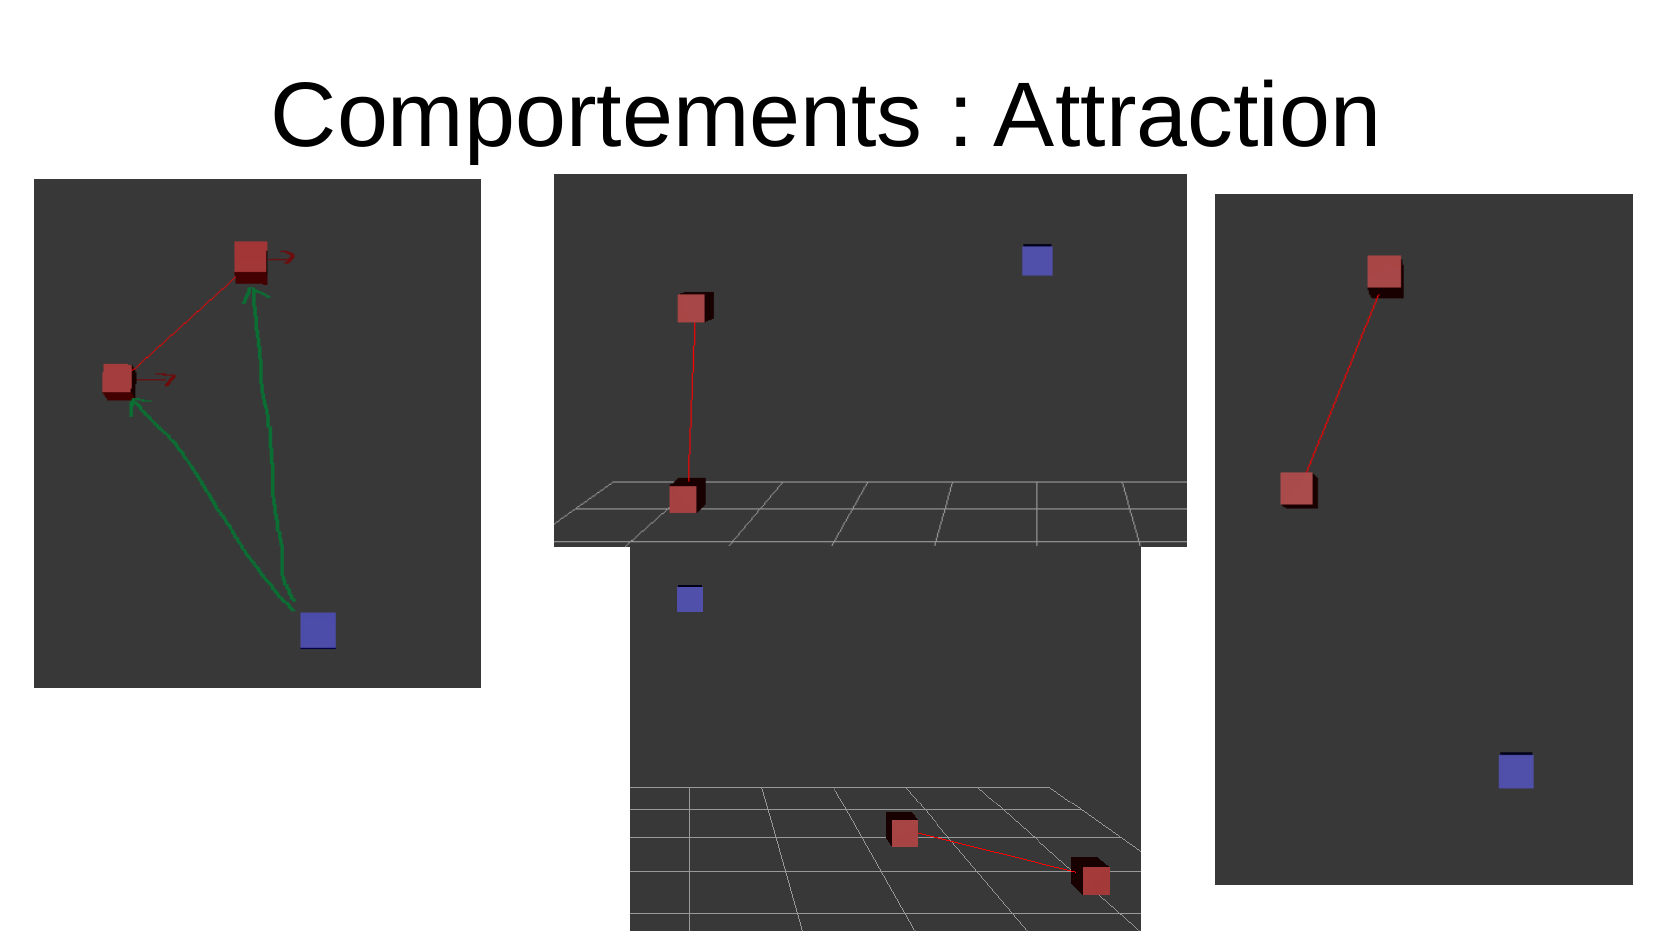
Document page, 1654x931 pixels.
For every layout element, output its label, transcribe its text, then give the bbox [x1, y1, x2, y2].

picture [34, 179, 481, 688]
picture [1215, 194, 1633, 886]
title Comportements : Attraction [82, 37, 1571, 193]
picture [554, 174, 1187, 931]
